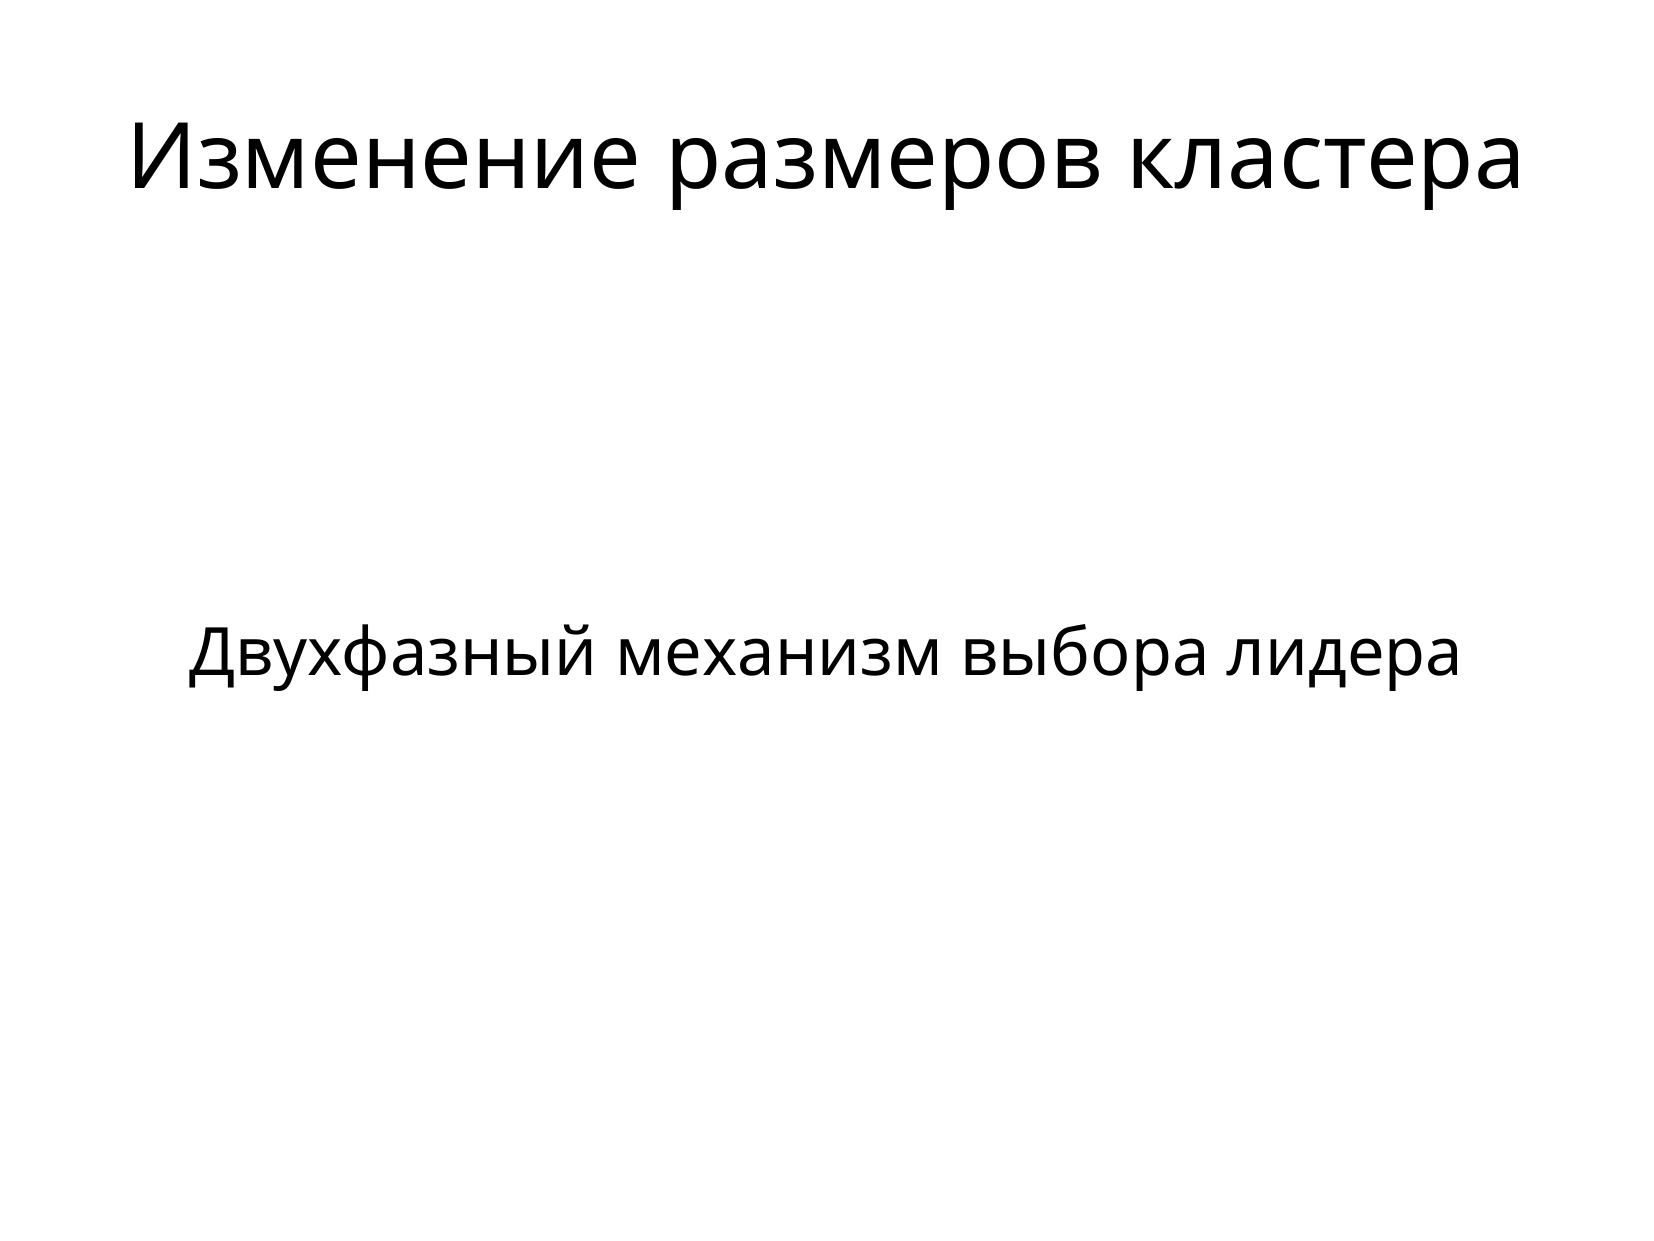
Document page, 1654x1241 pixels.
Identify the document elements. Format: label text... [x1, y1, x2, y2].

title Изменение размеров кластера [82, 49, 1571, 257]
subtitle Двухфазный механизм выбора лидера [82, 290, 1571, 1010]
